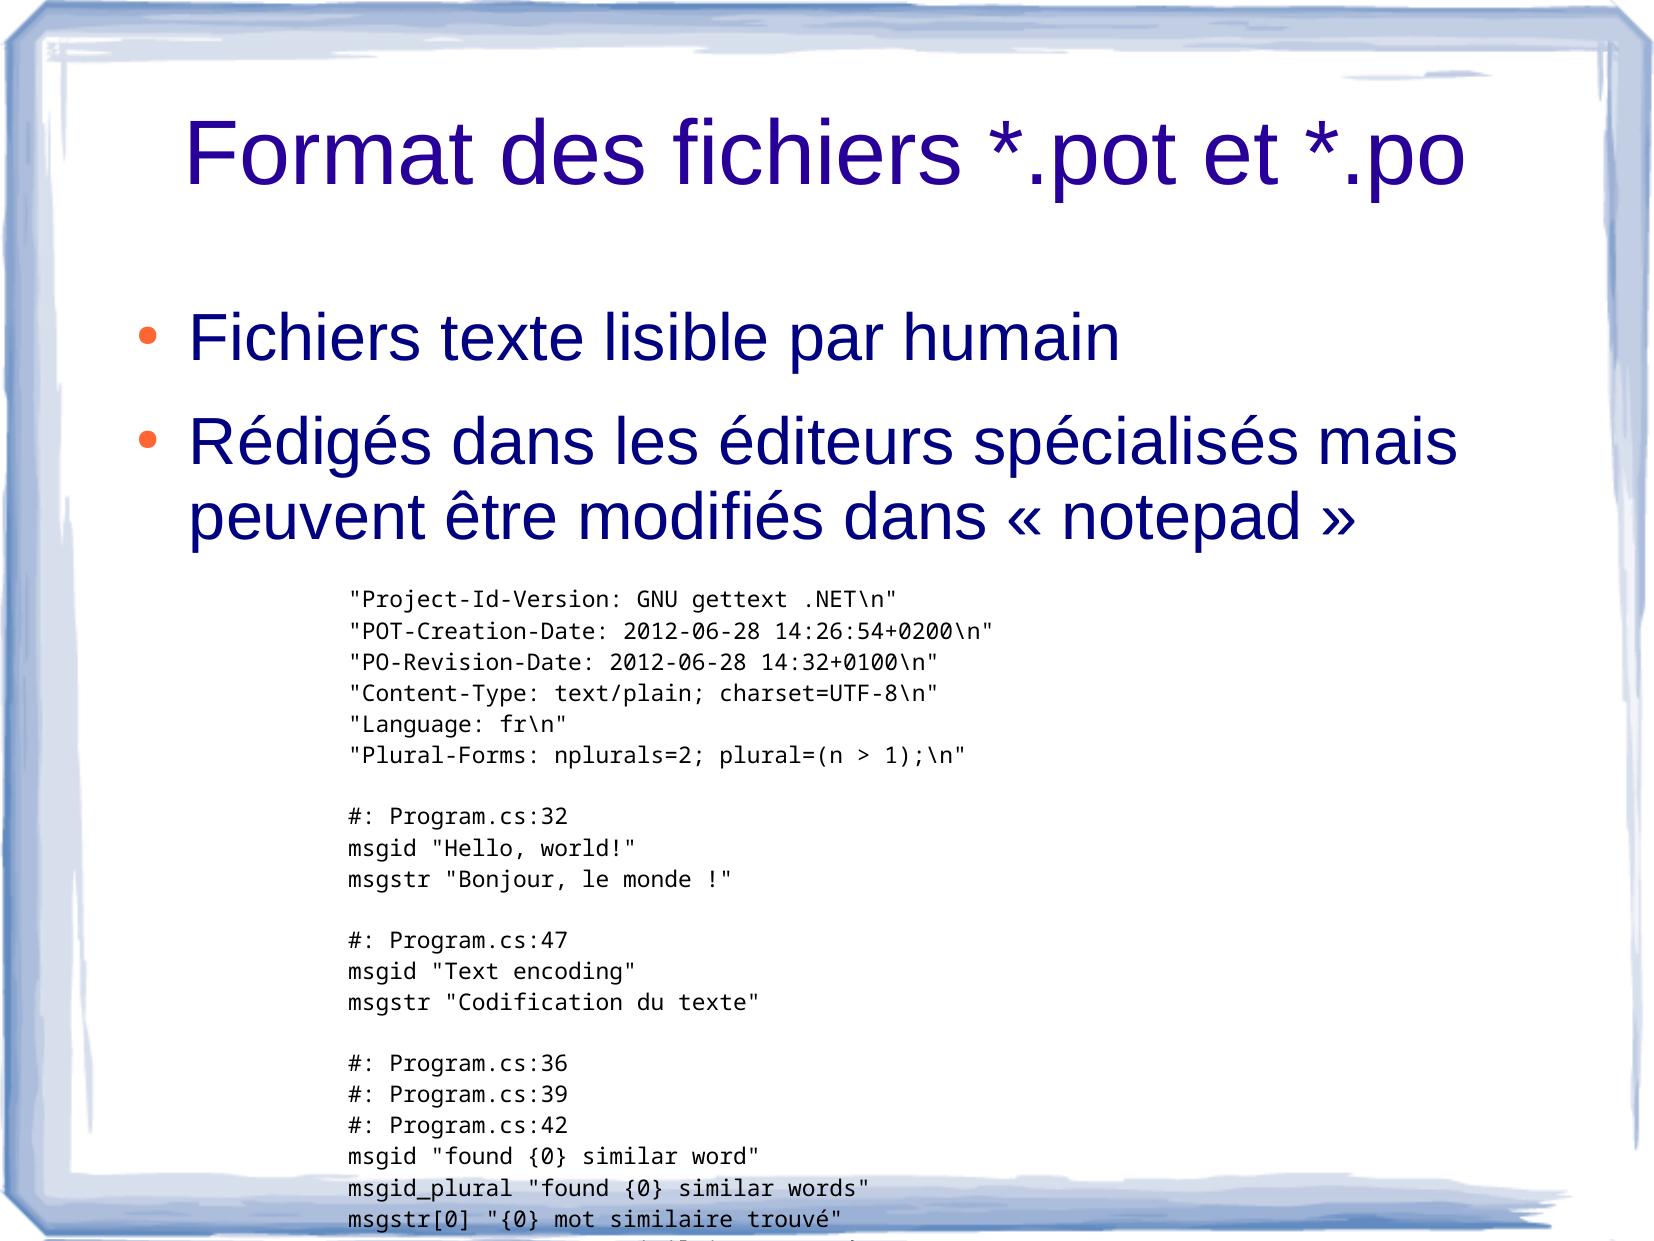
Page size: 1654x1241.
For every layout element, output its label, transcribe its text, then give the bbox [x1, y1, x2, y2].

title Format des fichiers *.pot et *.po [82, 49, 1571, 257]
list Fichiers texte lisible par humain Rédigés dans les éditeurs spécialisés mais peuvent être modifiés dans « notepad » "Project-Id-Version: GNU gettext .NET\n" "POT-Creation-Date: 2012-06-28 14:26:54+0200\n" "PO-Revision-Date: 2012-06-28 14:32+0100\n" "Content-Type: text/plain; charset=UTF-8\n" "Language: fr\n" "Plural-Forms: nplurals=2; plural=(n > 1);\n" #: Program.cs:32 msgid "Hello, world!" msgstr "Bonjour, le monde !" #: Program.cs:47 msgid "Text encoding" msgstr "Codification du texte" #: Program.cs:36 #: Program.cs:39 #: Program.cs:42 msgid "found {0} similar word" msgid_plural "found {0} similar words" msgstr[0] "{0} mot similaire trouvé" msgstr[1] "{0} mots similaires trouvés" [118, 300, 1571, 1201]
picture [0, 0, 1654, 1241]
